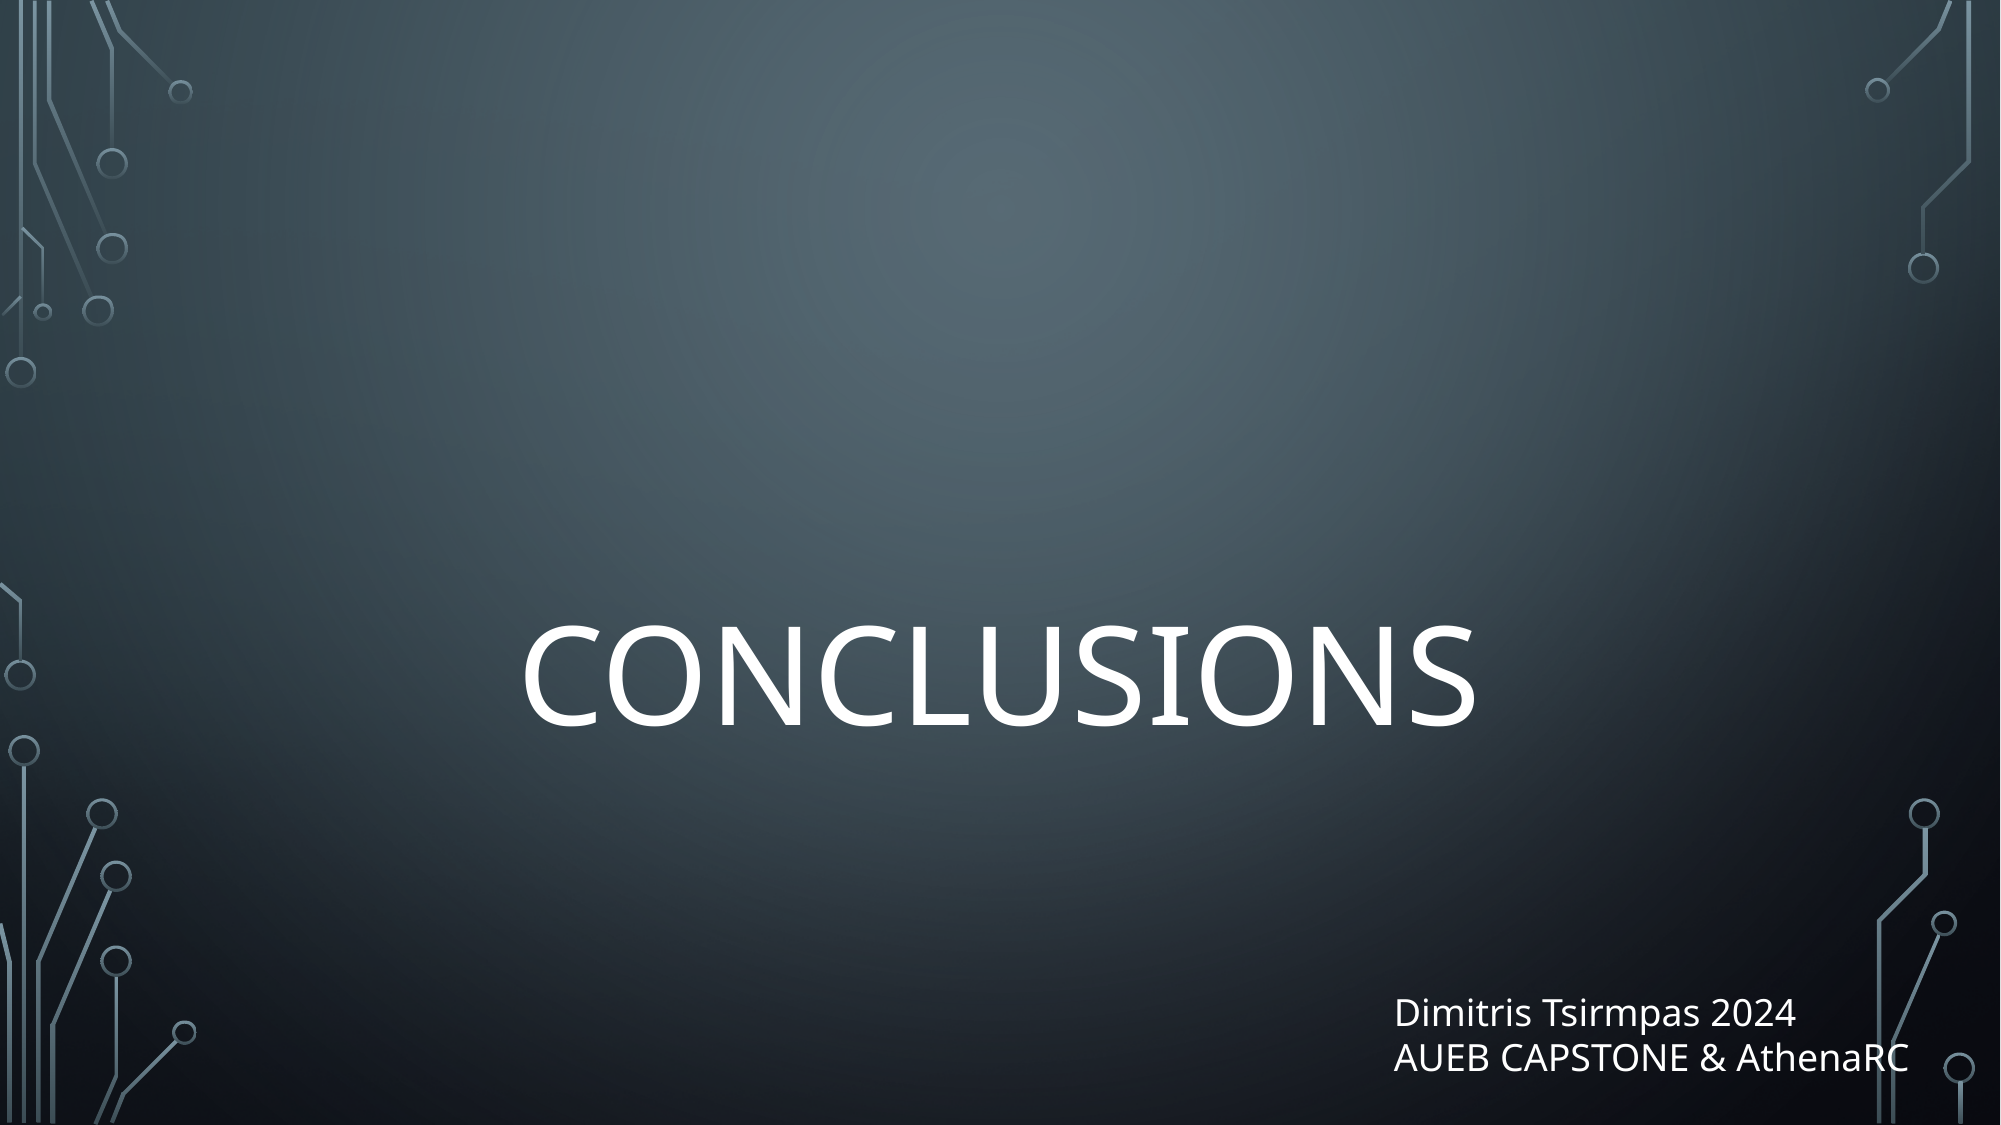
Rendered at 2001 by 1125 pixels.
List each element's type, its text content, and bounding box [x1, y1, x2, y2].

title CONCLUSIONs [187, 202, 1813, 615]
text_box Dimitris Tsirmpas 2024 AUEB CAPSTONE & AthenaRC [1378, 981, 2000, 1088]
